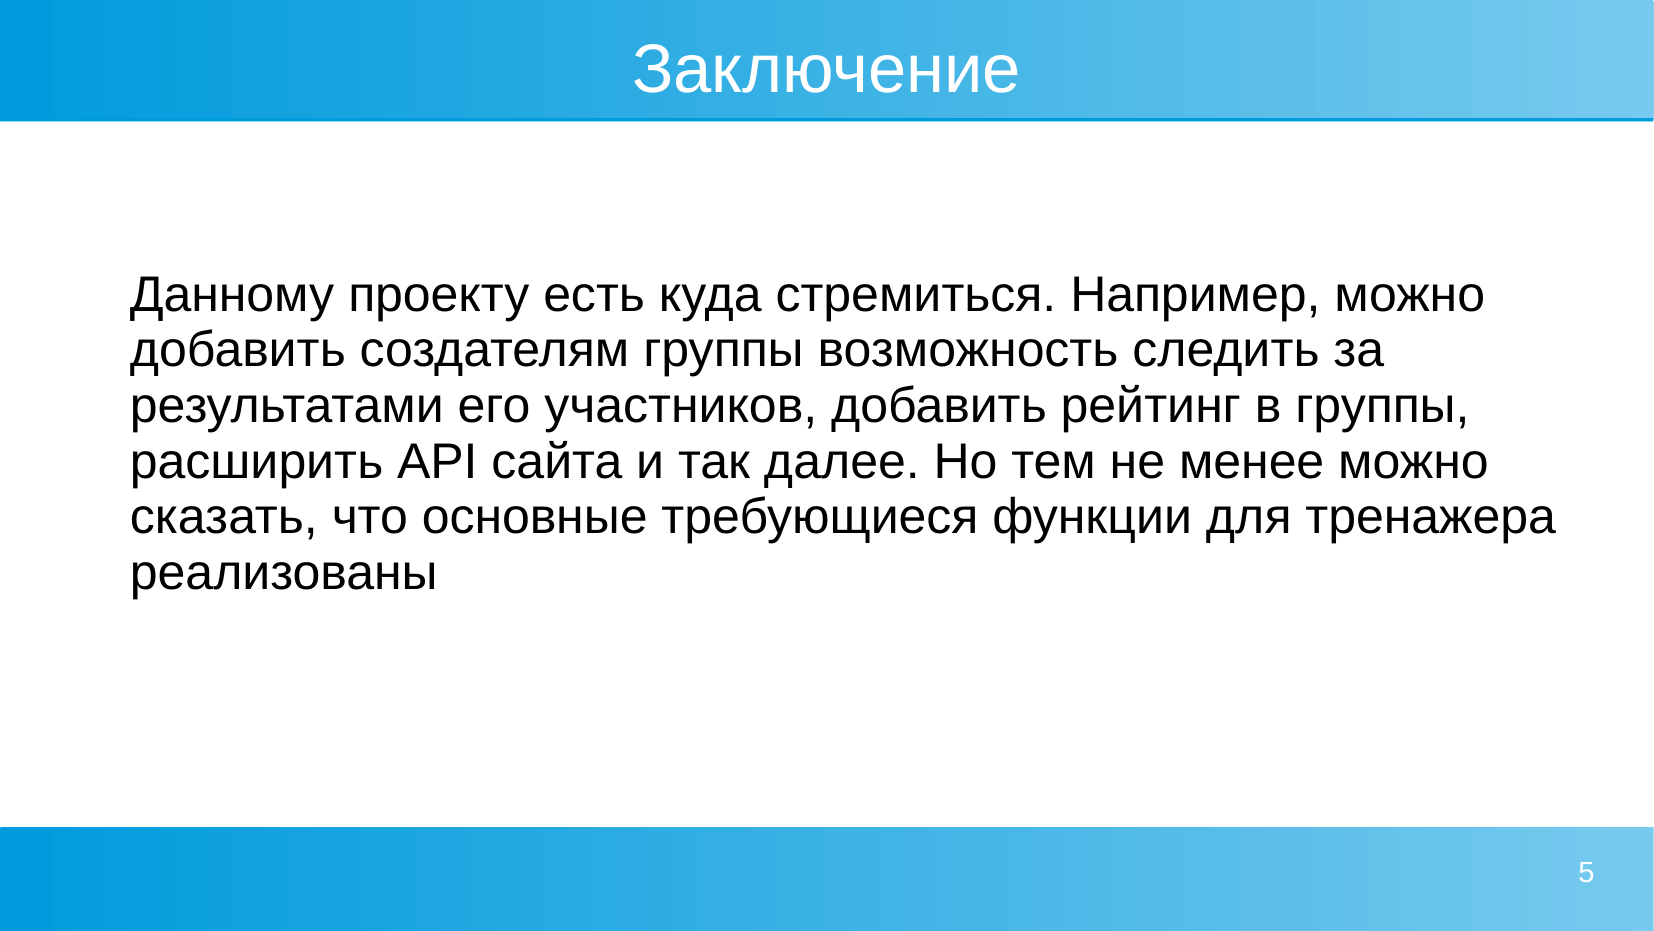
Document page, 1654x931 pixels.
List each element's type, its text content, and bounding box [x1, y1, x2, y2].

list Данному проекту есть куда стремиться. Например, можно добавить создателям группы возможность следить за результатами его участников, добавить рейтинг в группы, расширить API сайта и так далее. Но тем не менее можно сказать, что основные требующиеся функции для тренажера реализованы [59, 265, 1595, 857]
title Заключение [59, 29, 1595, 108]
